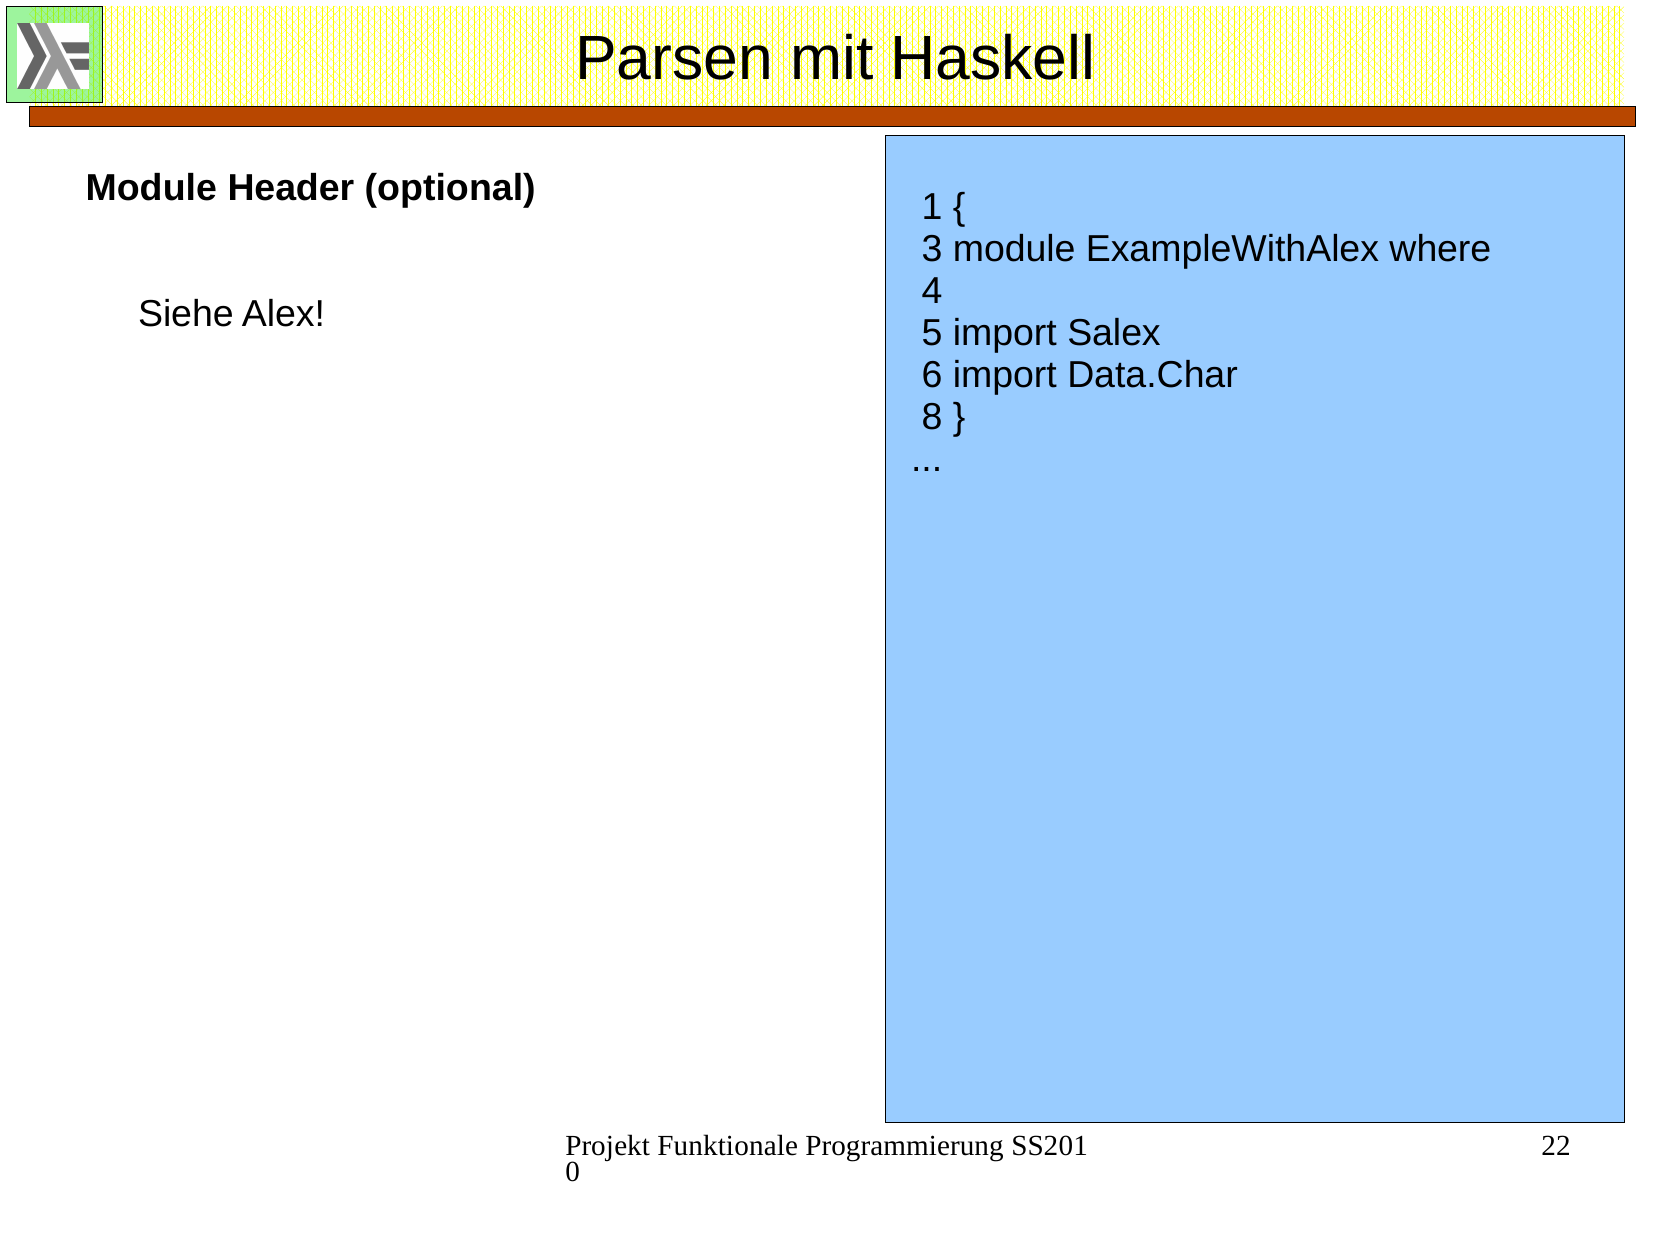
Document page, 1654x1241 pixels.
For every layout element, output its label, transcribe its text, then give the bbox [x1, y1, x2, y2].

picture [17, 23, 89, 89]
text_box [6, 5, 1636, 127]
title Parsen mit Haskell [206, 15, 1465, 101]
text_box 1 { 3 module ExampleWithAlex where 4 5 import Salex 6 import Data.Char 8 } ... [885, 135, 1625, 1123]
text_box Module Header (optional) Siehe Alex! [70, 159, 839, 1057]
